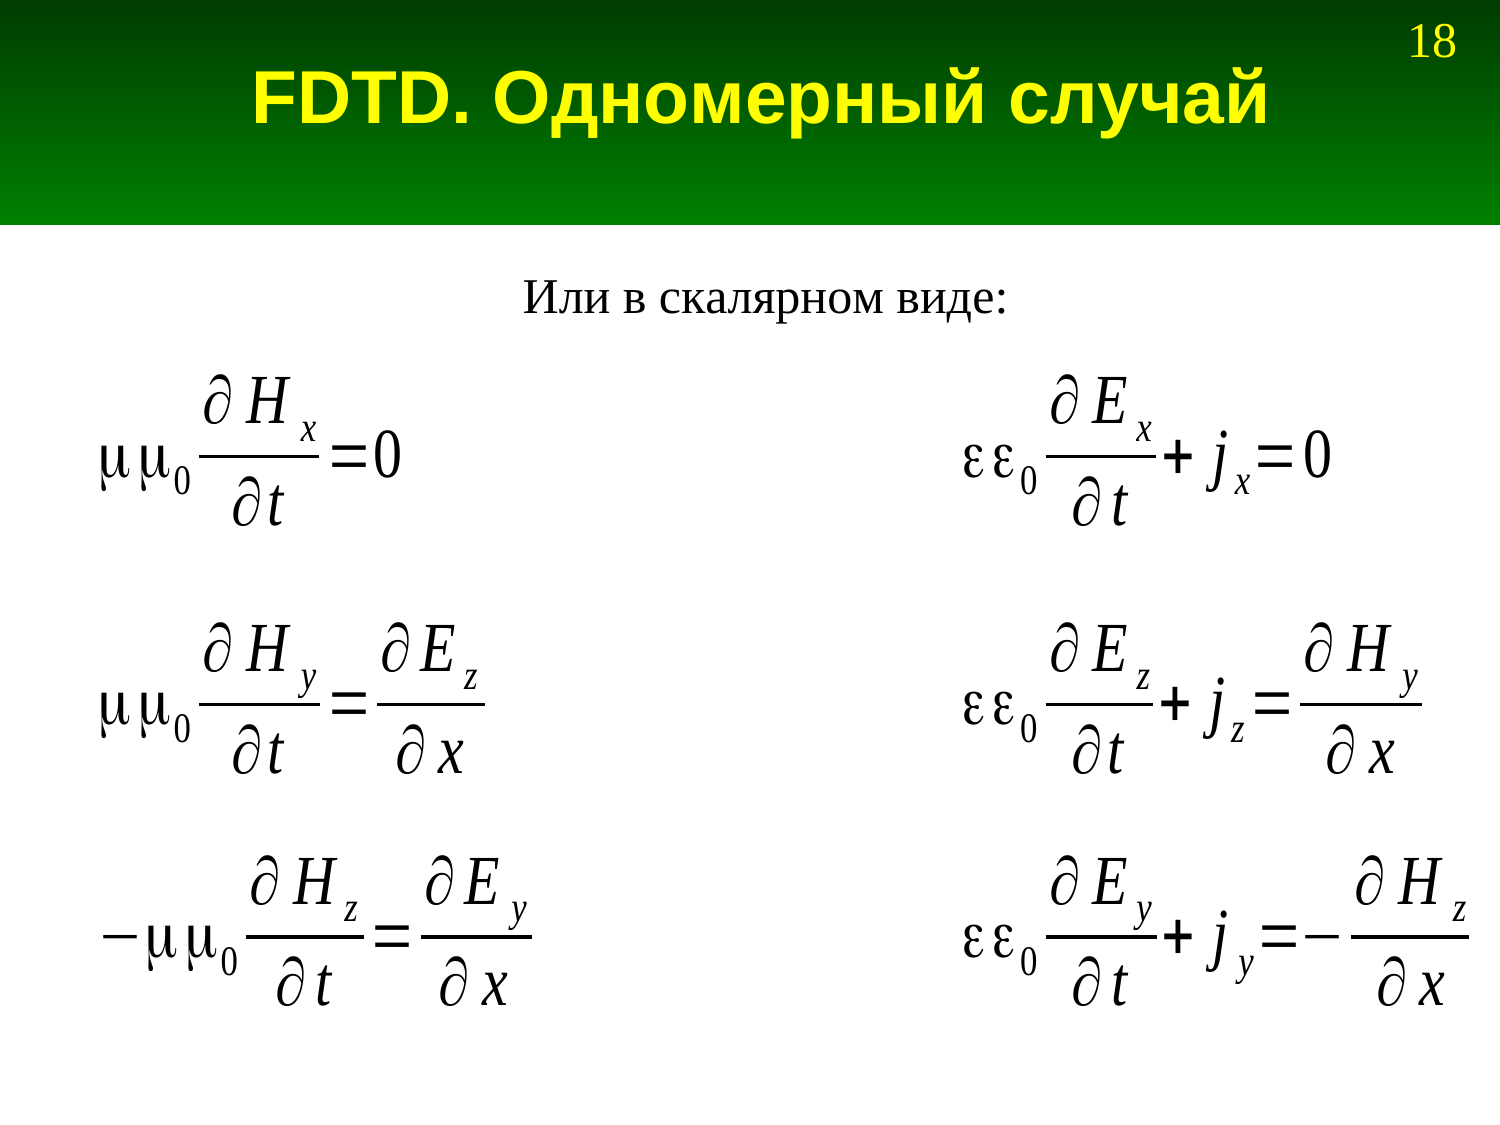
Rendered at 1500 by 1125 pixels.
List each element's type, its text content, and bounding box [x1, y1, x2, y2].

chart [947, 362, 1348, 540]
chart [947, 610, 1439, 788]
chart [82, 842, 547, 1020]
text_box Или в скалярном виде: [507, 255, 1040, 331]
chart [947, 842, 1487, 1020]
title FDTD. Одномерный случай [123, 0, 1399, 188]
chart [82, 362, 418, 540]
chart [82, 609, 501, 788]
